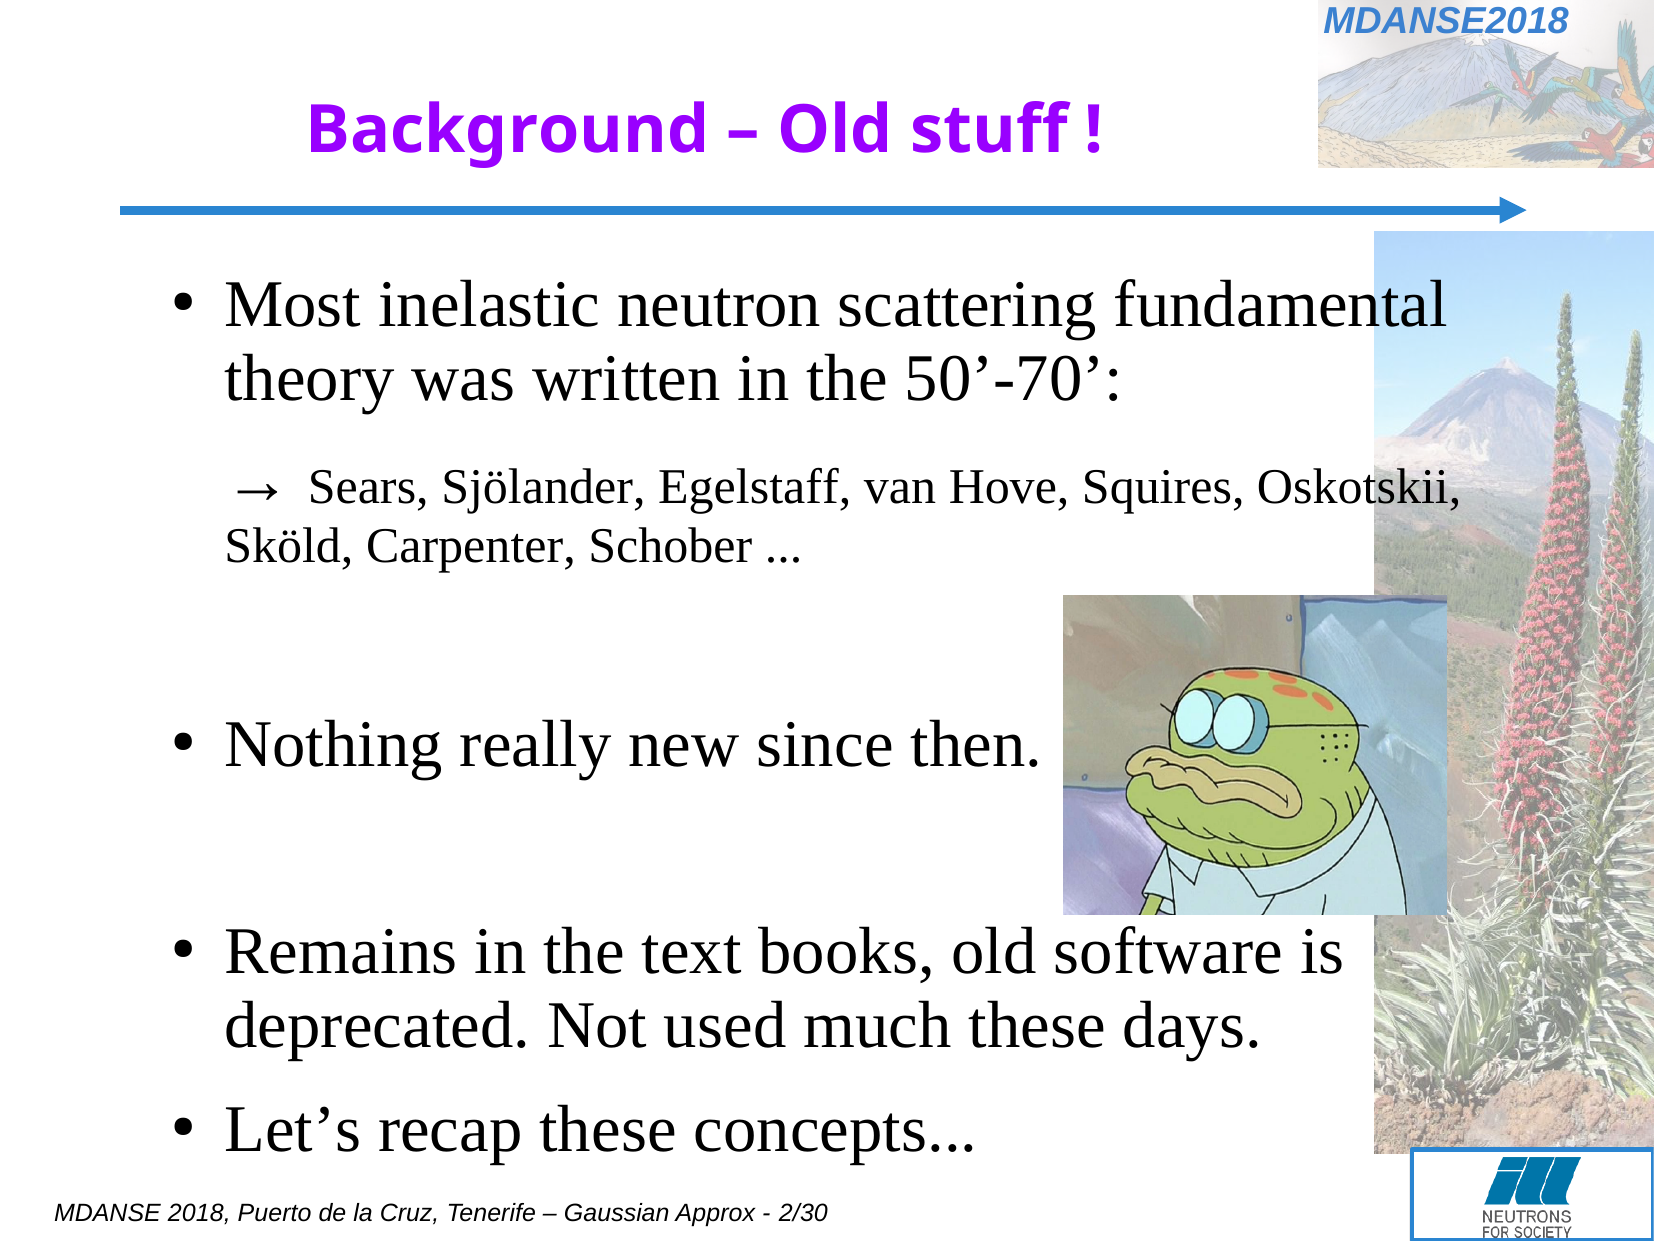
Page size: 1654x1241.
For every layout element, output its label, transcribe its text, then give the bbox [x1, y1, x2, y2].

picture [1479, 1153, 1583, 1241]
title Background – Old stuff ! [82, 49, 1328, 203]
list Most inelastic neutron scattering fundamental theory was written in the 50’-70’: → Sears, Sjölander, Egelstaff, van Hove, Squires, Oskotskii, Sköld, Carpenter, Schober ... Nothing really new since then. Remains in the text books, old software is deprecated. Not used much these days. Let’s recap these concepts... [82, 266, 1571, 1166]
picture [1063, 595, 1447, 915]
